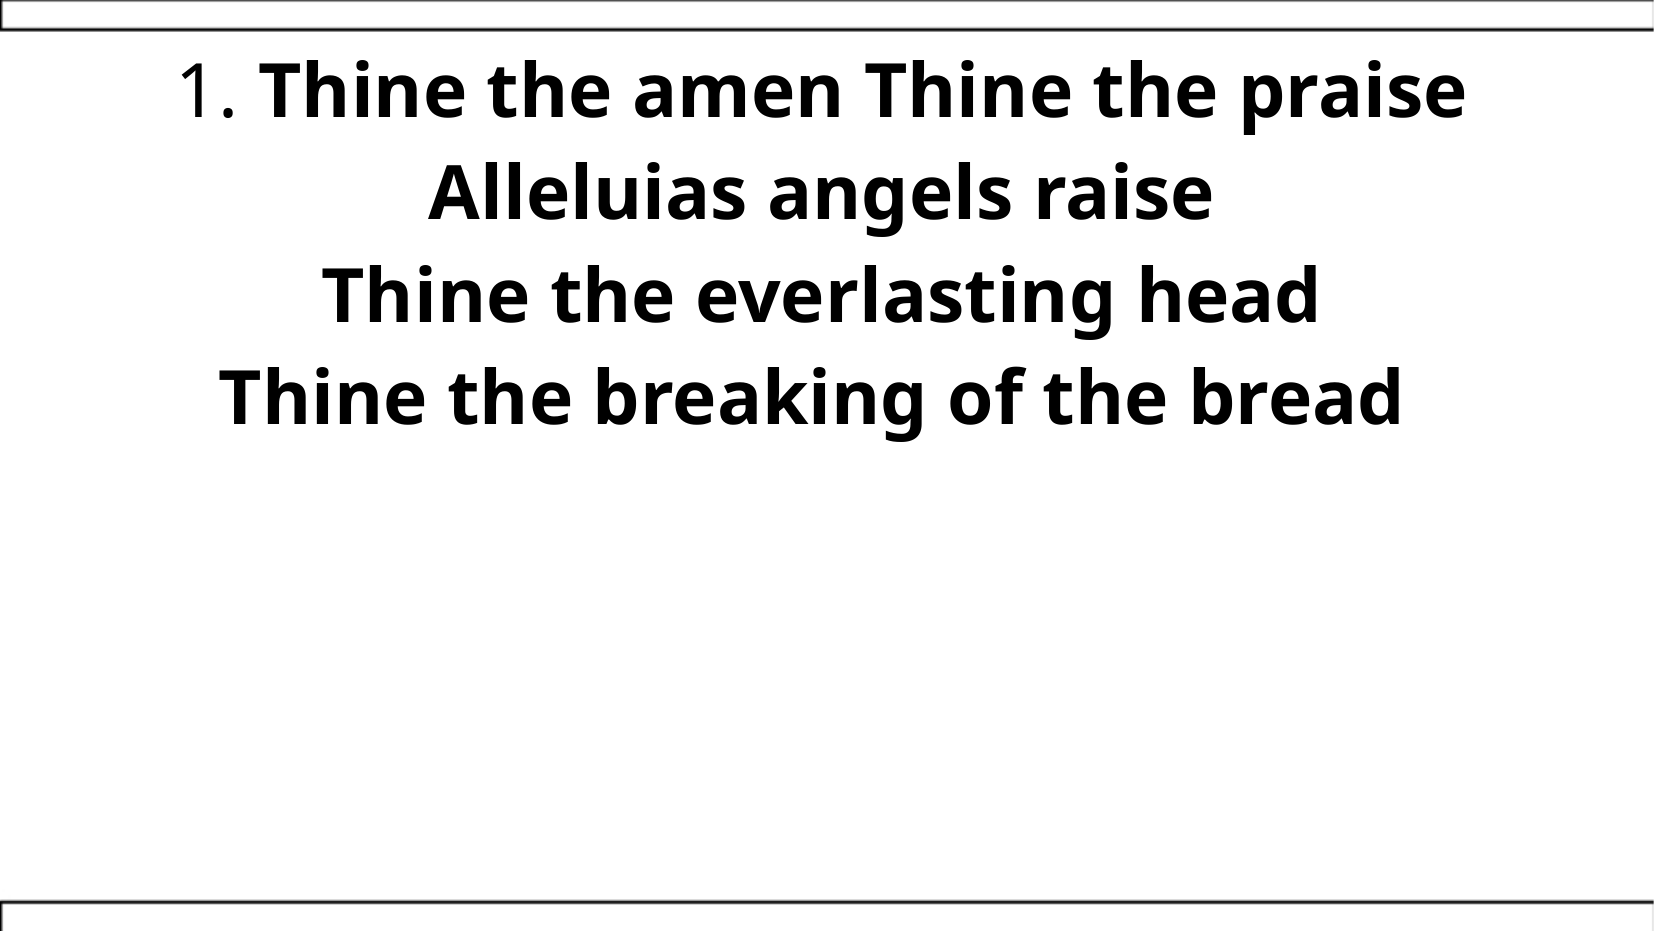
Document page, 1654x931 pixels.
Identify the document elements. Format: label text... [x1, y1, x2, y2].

picture [0, 0, 1654, 931]
text_box 1. Thine the amen Thine the praise Alleluias angels raise Thine the everlasting head Thine the breaking of the bread [102, 30, 1543, 469]
